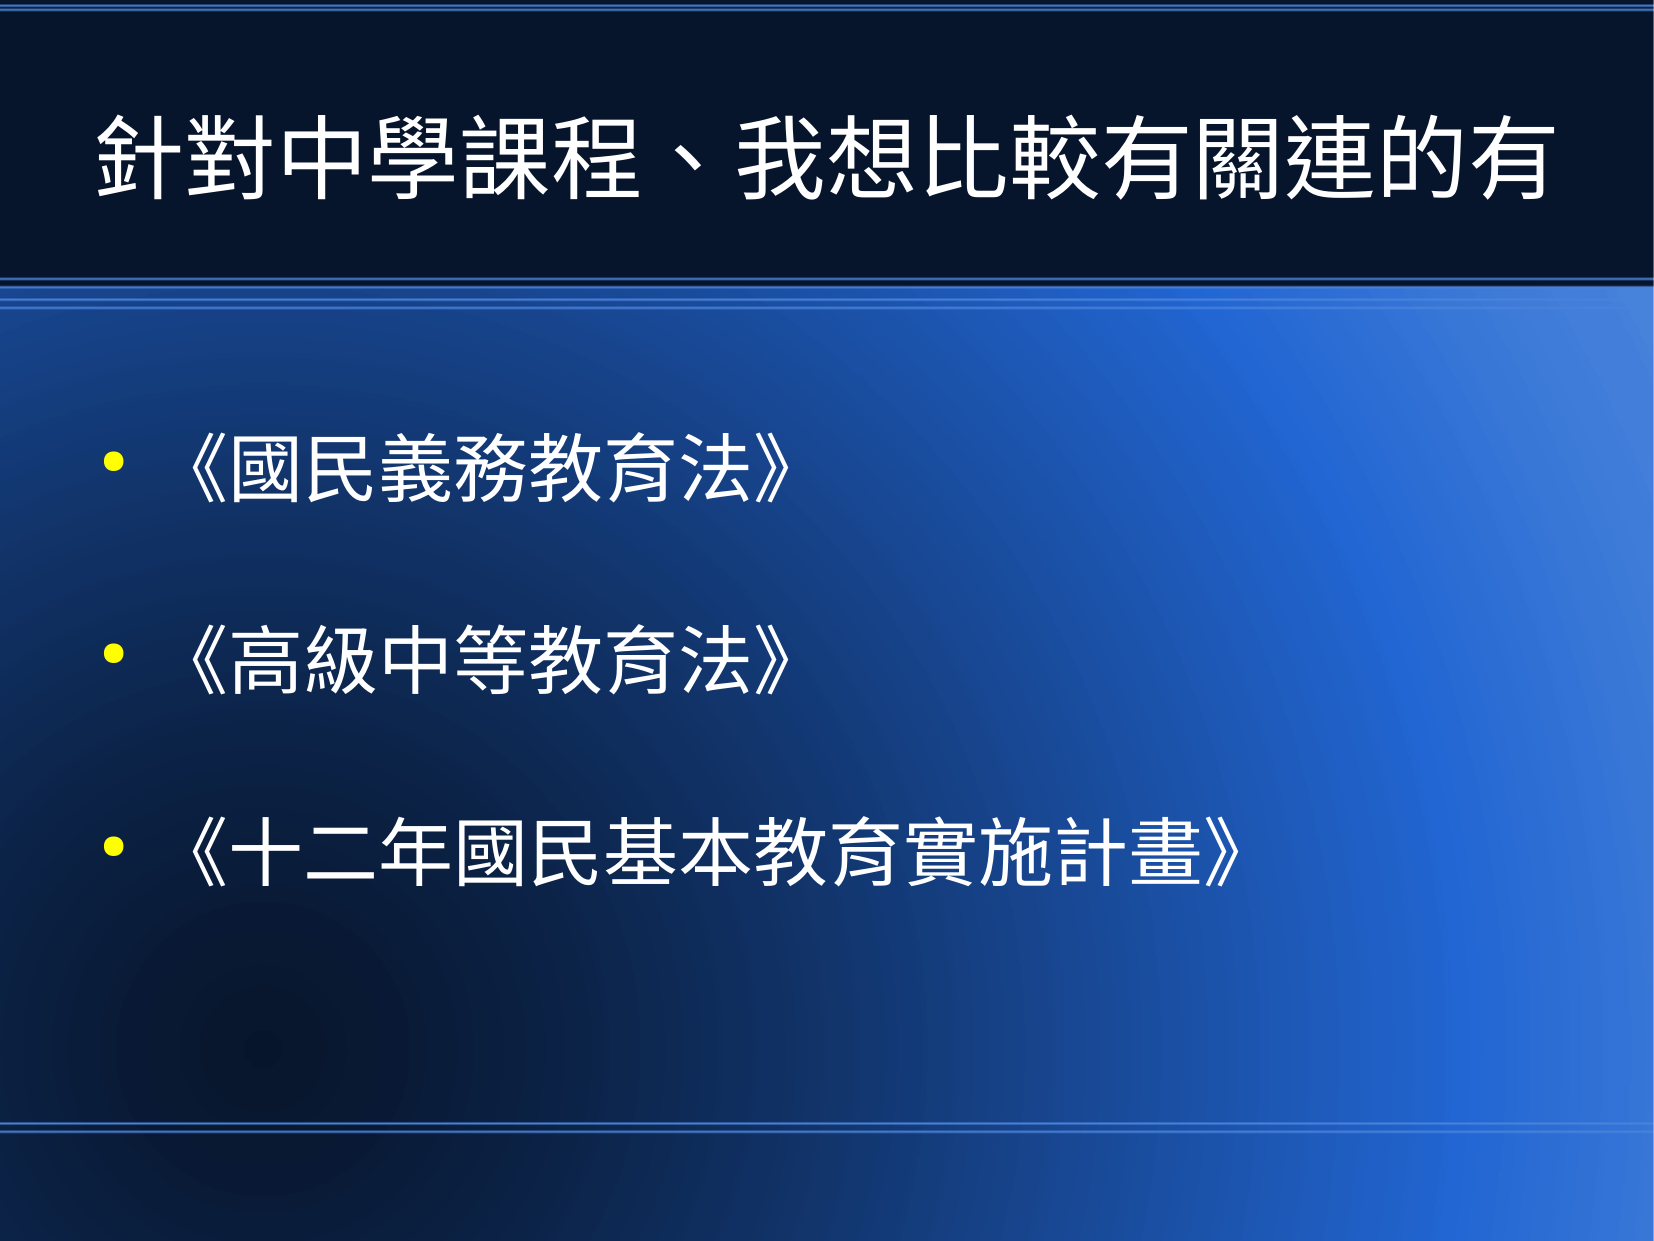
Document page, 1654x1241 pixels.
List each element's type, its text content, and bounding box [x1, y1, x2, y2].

list 《國民義務教育法》 《高級中等教育法》 《十二年國民基本教育實施計畫》 [82, 355, 1571, 1241]
title 針對中學課程、我想比較有關連的有 [82, 49, 1571, 257]
picture [0, 0, 1654, 1241]
